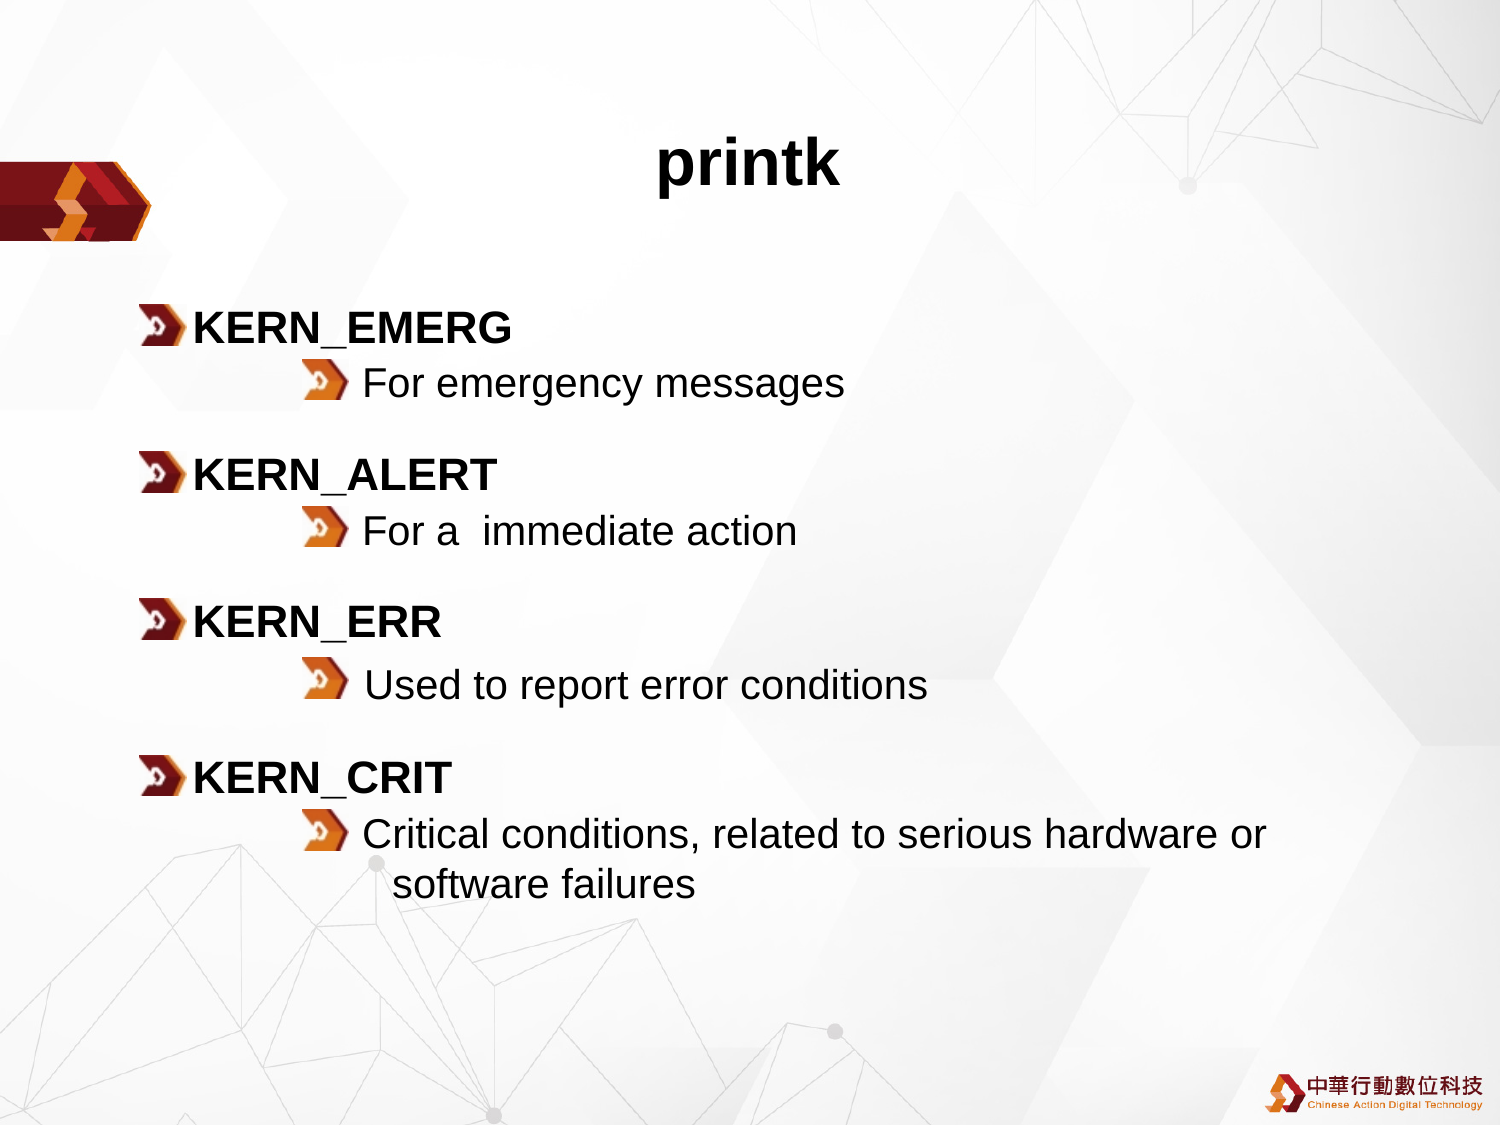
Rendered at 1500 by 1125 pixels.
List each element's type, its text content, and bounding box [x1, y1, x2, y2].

title printk [107, 54, 1367, 207]
picture [0, 0, 1500, 1125]
list KERN_EMERG For emergency messages KERN_ALERT For a immediate action KERN_ERR Used to report error conditions KERN_CRIT Critical conditions, related to serious hardware or software failures [107, 290, 1425, 943]
